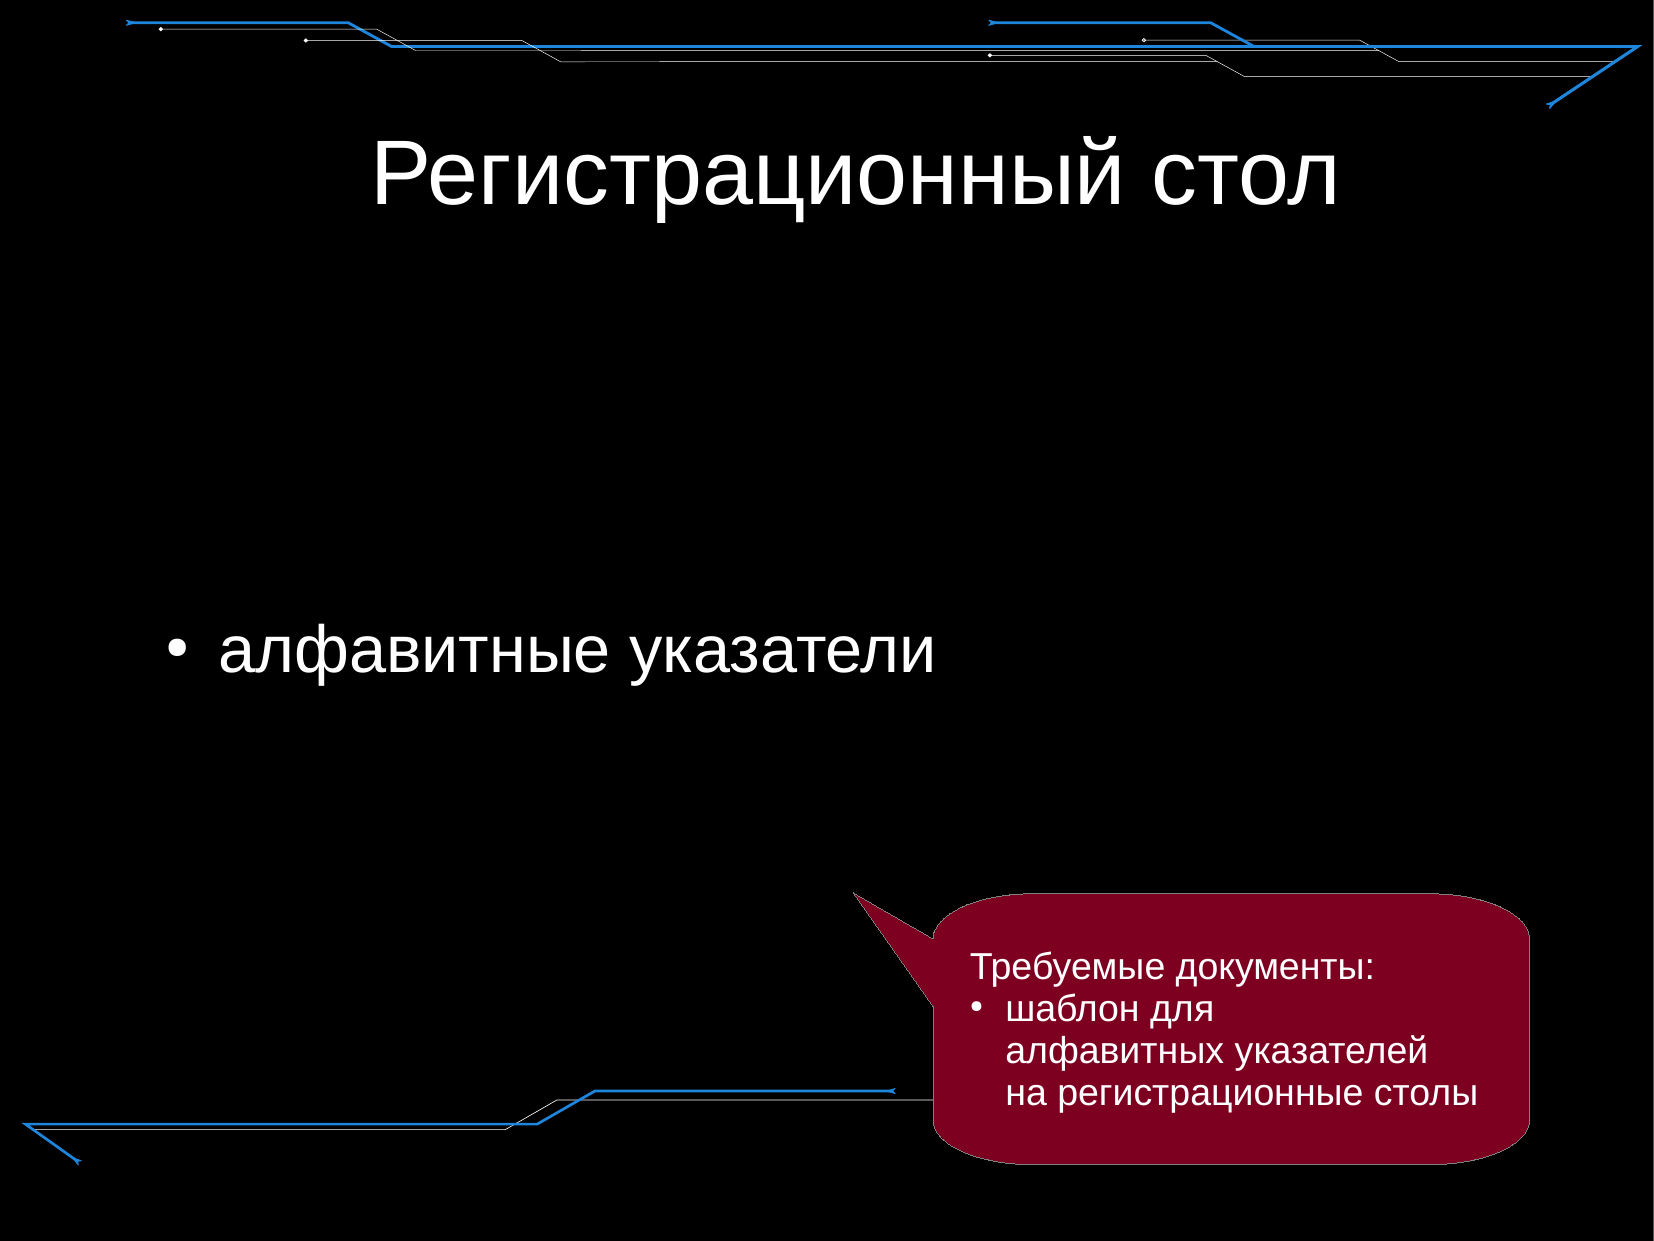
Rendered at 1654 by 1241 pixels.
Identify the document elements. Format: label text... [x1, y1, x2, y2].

list алфавитные указатели [147, 289, 1565, 1010]
title Регистрационный стол [147, 84, 1565, 262]
text_box Требуемые документы: шаблон для алфавитных указателей на регистрационные столы [853, 892, 1530, 1165]
